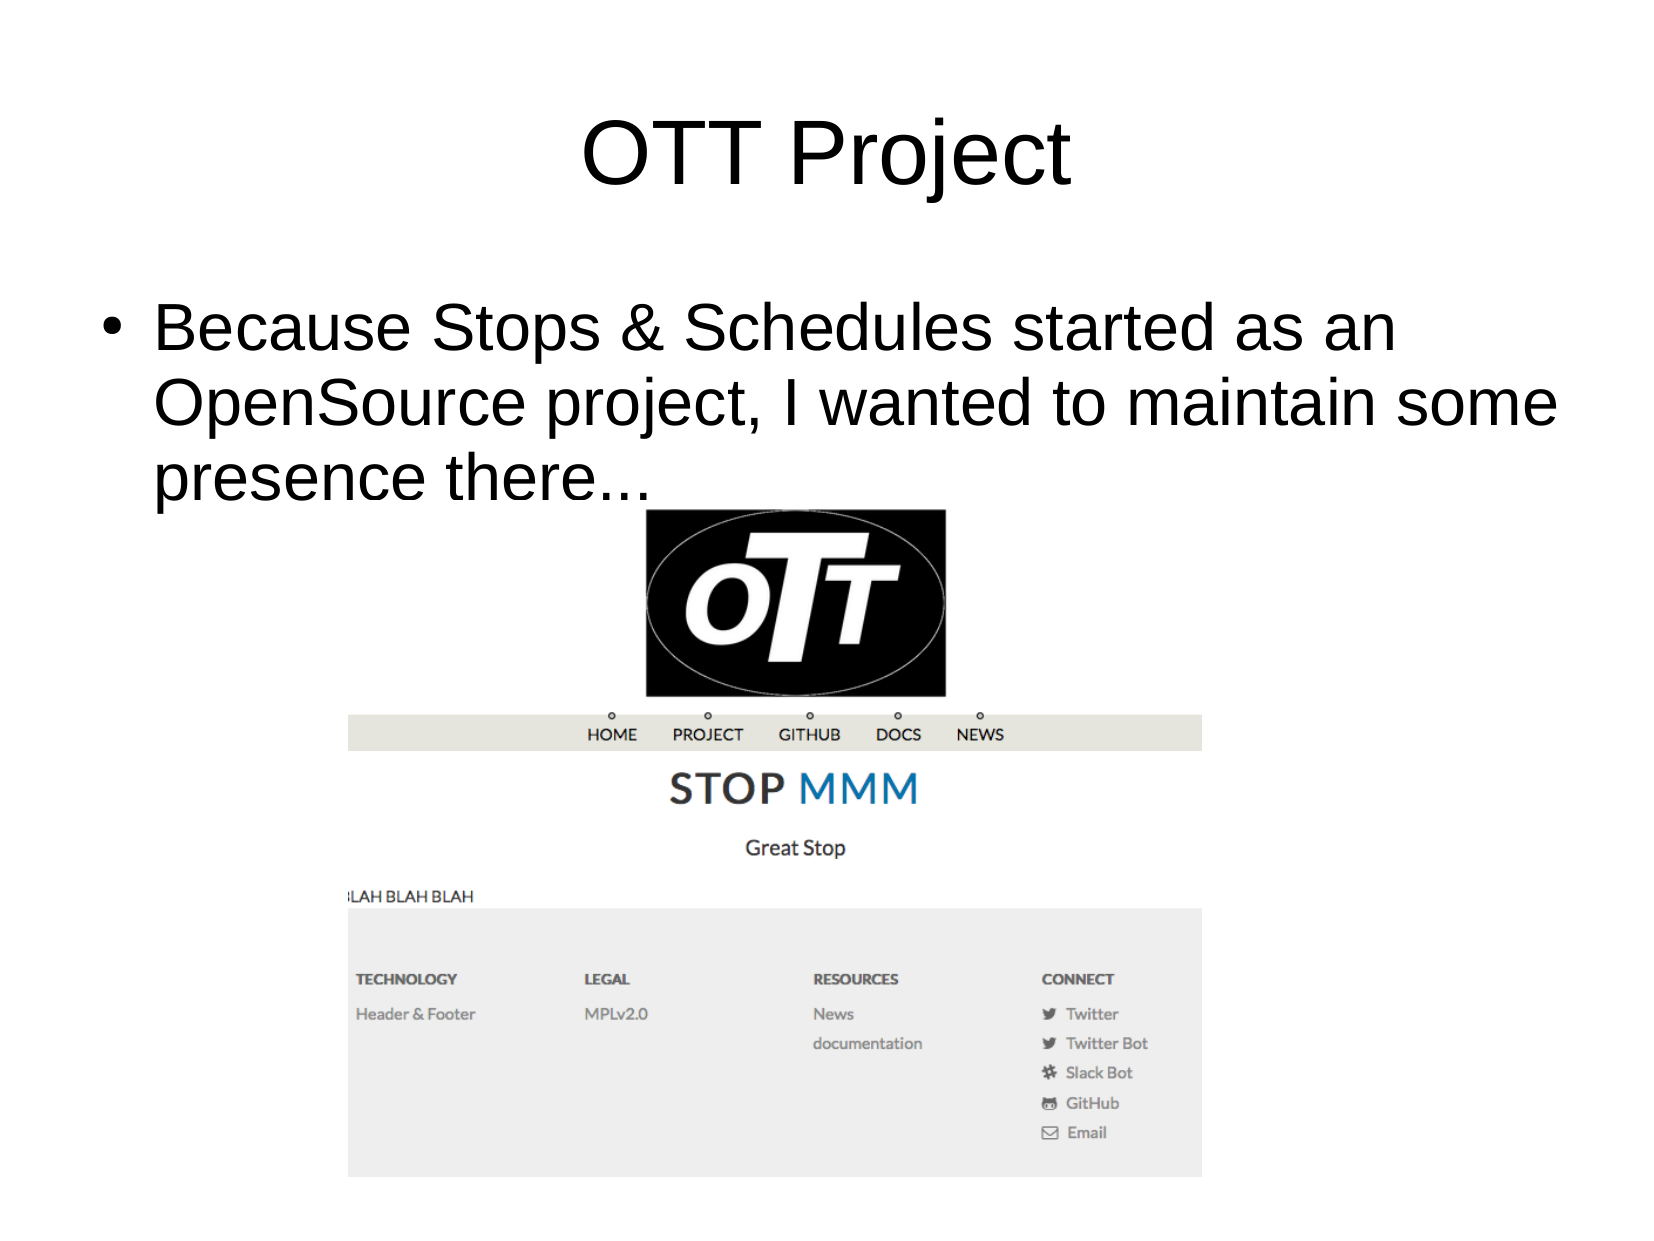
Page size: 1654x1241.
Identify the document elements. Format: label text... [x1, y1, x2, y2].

list Because Stops & Schedules started as an OpenSource project, I wanted to maintain some presence there... [82, 290, 1571, 1010]
picture [348, 500, 1202, 1178]
title OTT Project [82, 49, 1571, 257]
